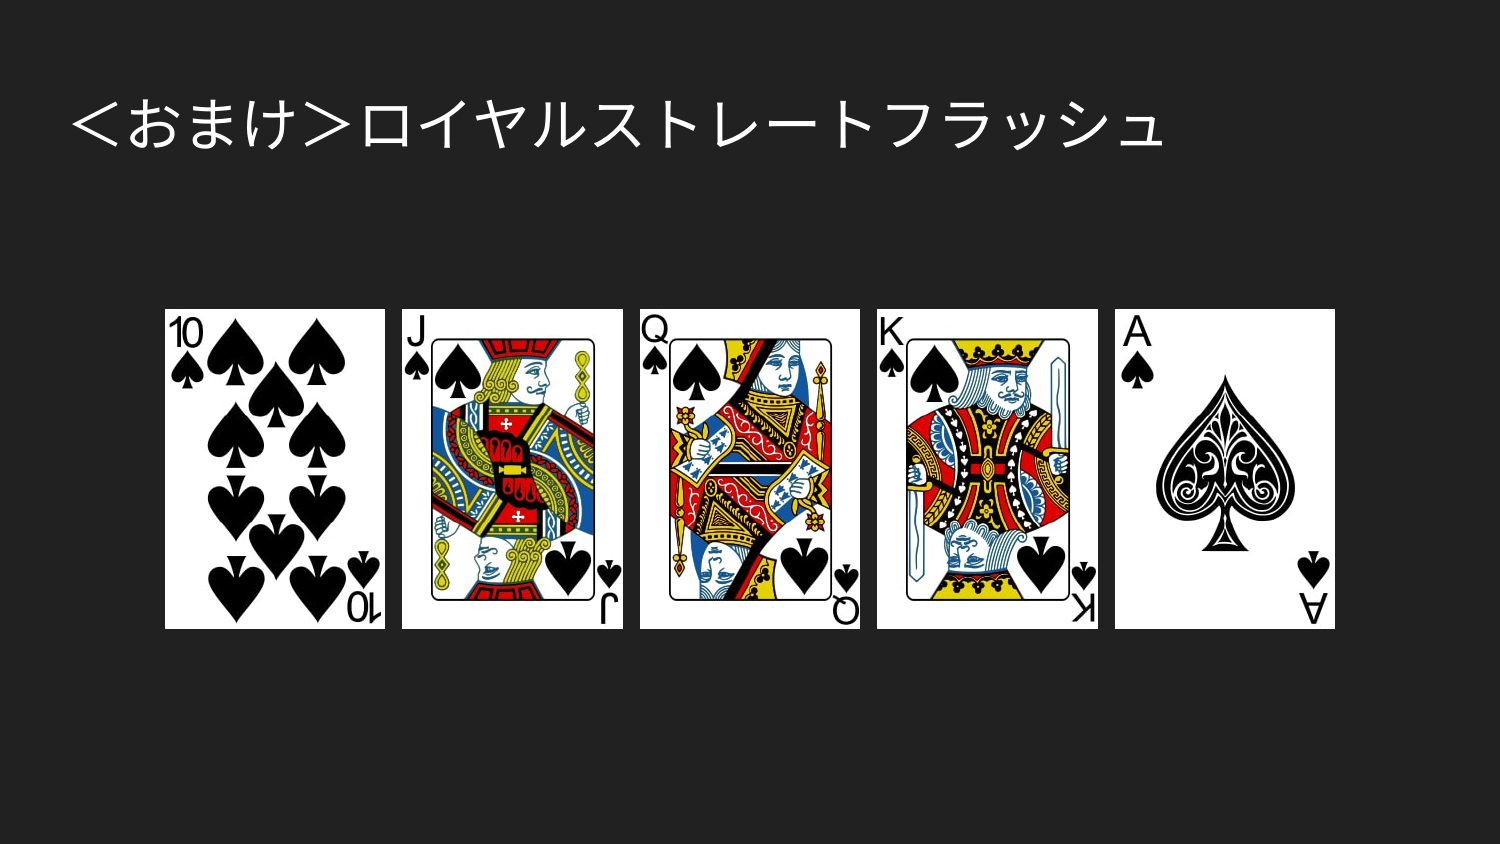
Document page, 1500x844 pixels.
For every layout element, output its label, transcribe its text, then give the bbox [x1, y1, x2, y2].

picture [402, 309, 623, 629]
picture [165, 309, 385, 629]
title ＜おまけ＞ロイヤルストレートフラッシュ [51, 72, 1449, 167]
picture [1115, 309, 1335, 629]
picture [877, 309, 1098, 629]
picture [640, 309, 860, 629]
